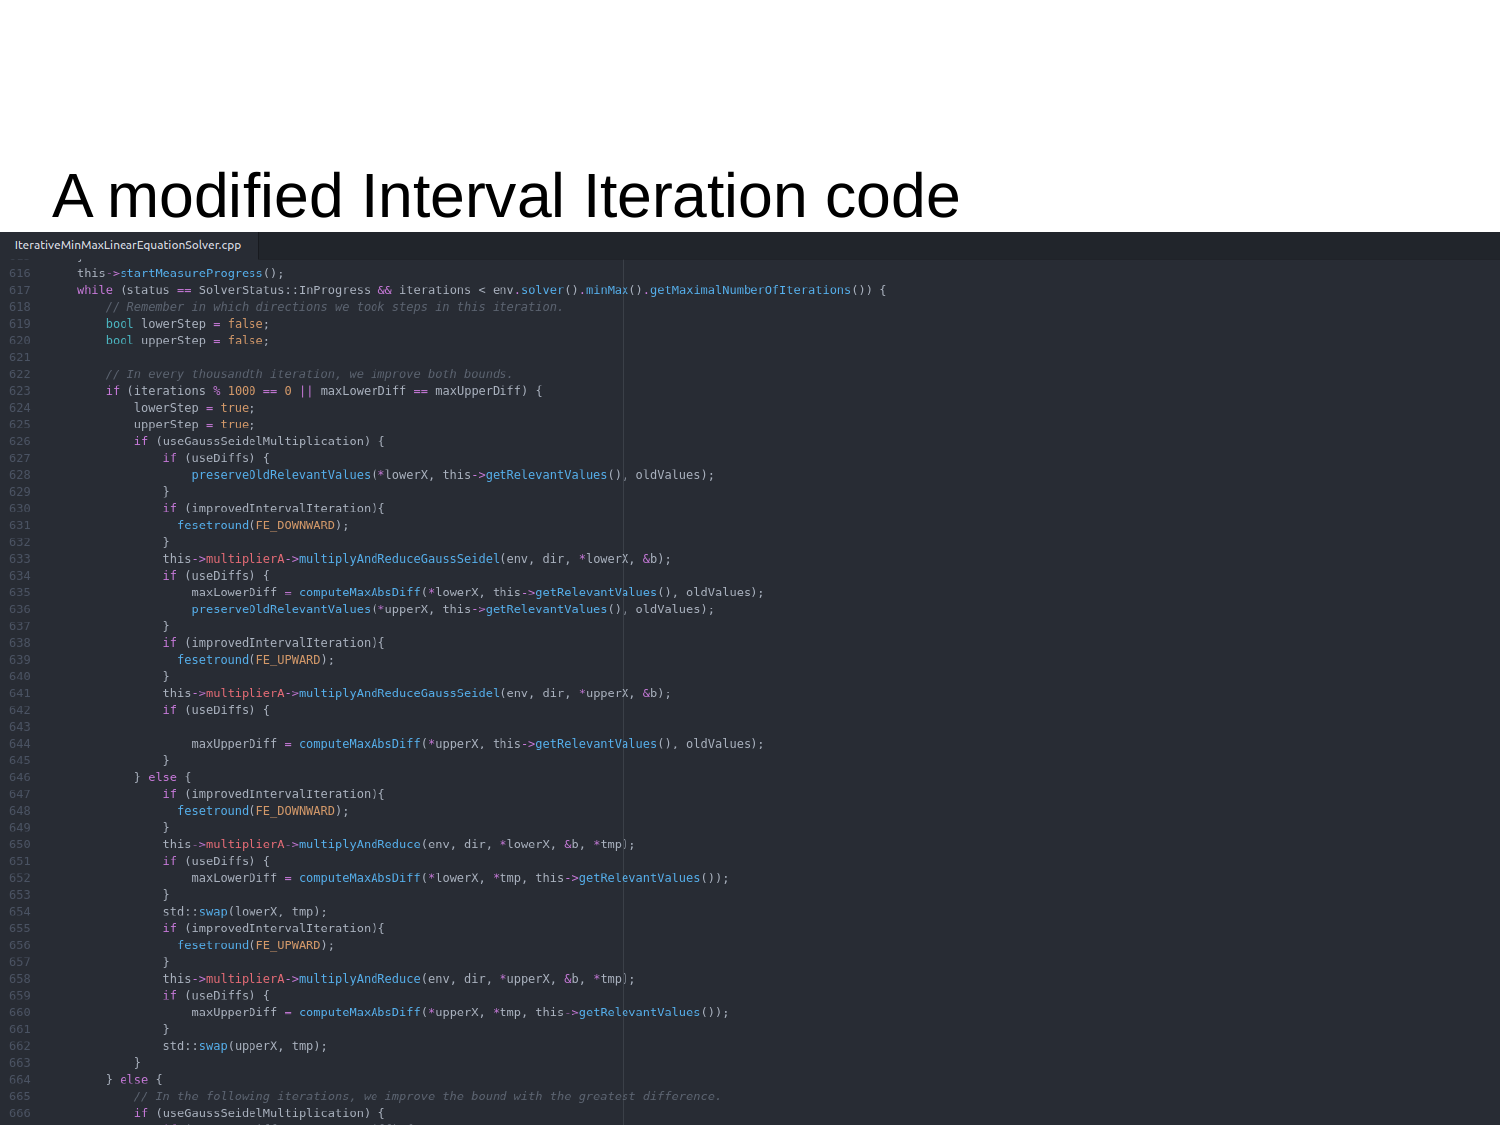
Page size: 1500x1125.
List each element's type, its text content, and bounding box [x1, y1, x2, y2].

title A modified Interval Iteration code [52, 163, 1449, 231]
picture [0, 232, 1500, 1125]
